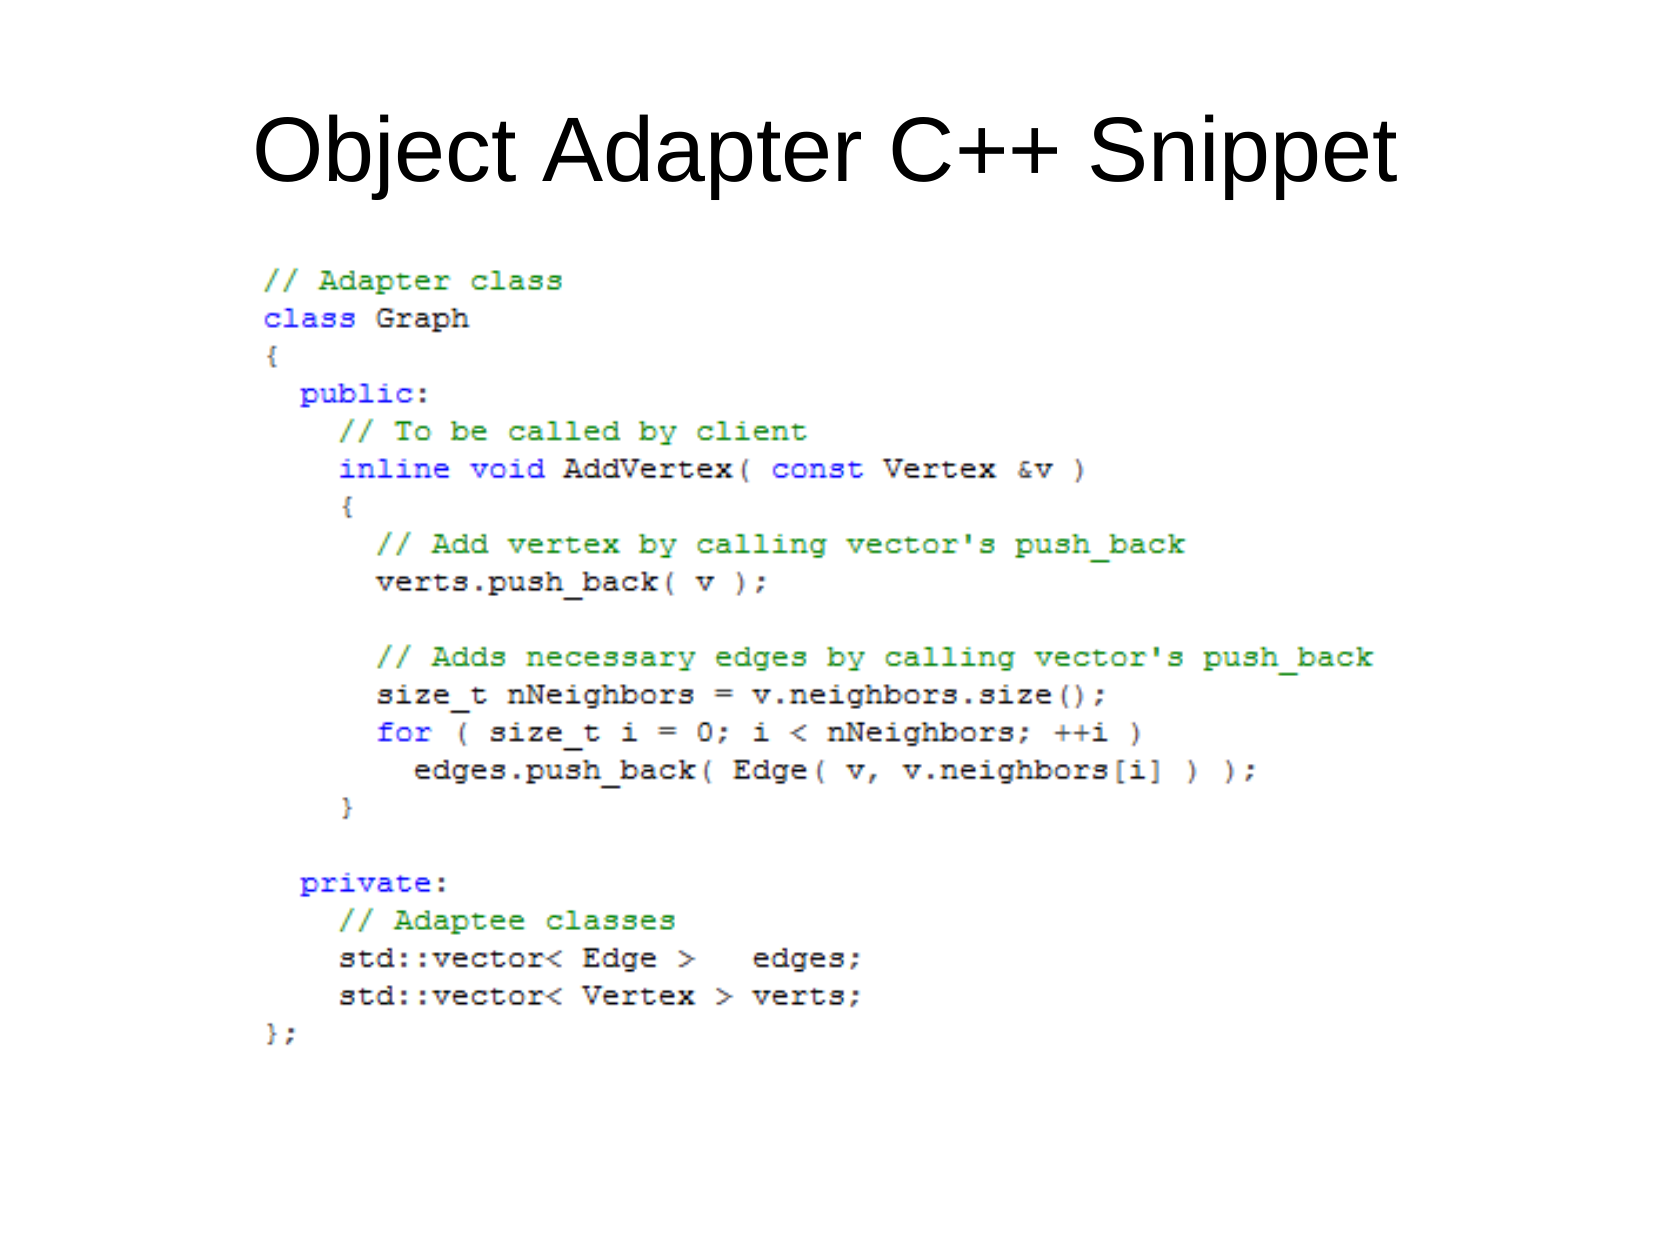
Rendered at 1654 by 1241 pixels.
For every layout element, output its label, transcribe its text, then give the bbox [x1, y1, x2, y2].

picture [261, 262, 1383, 1051]
title Object Adapter C++ Snippet [82, 56, 1570, 249]
